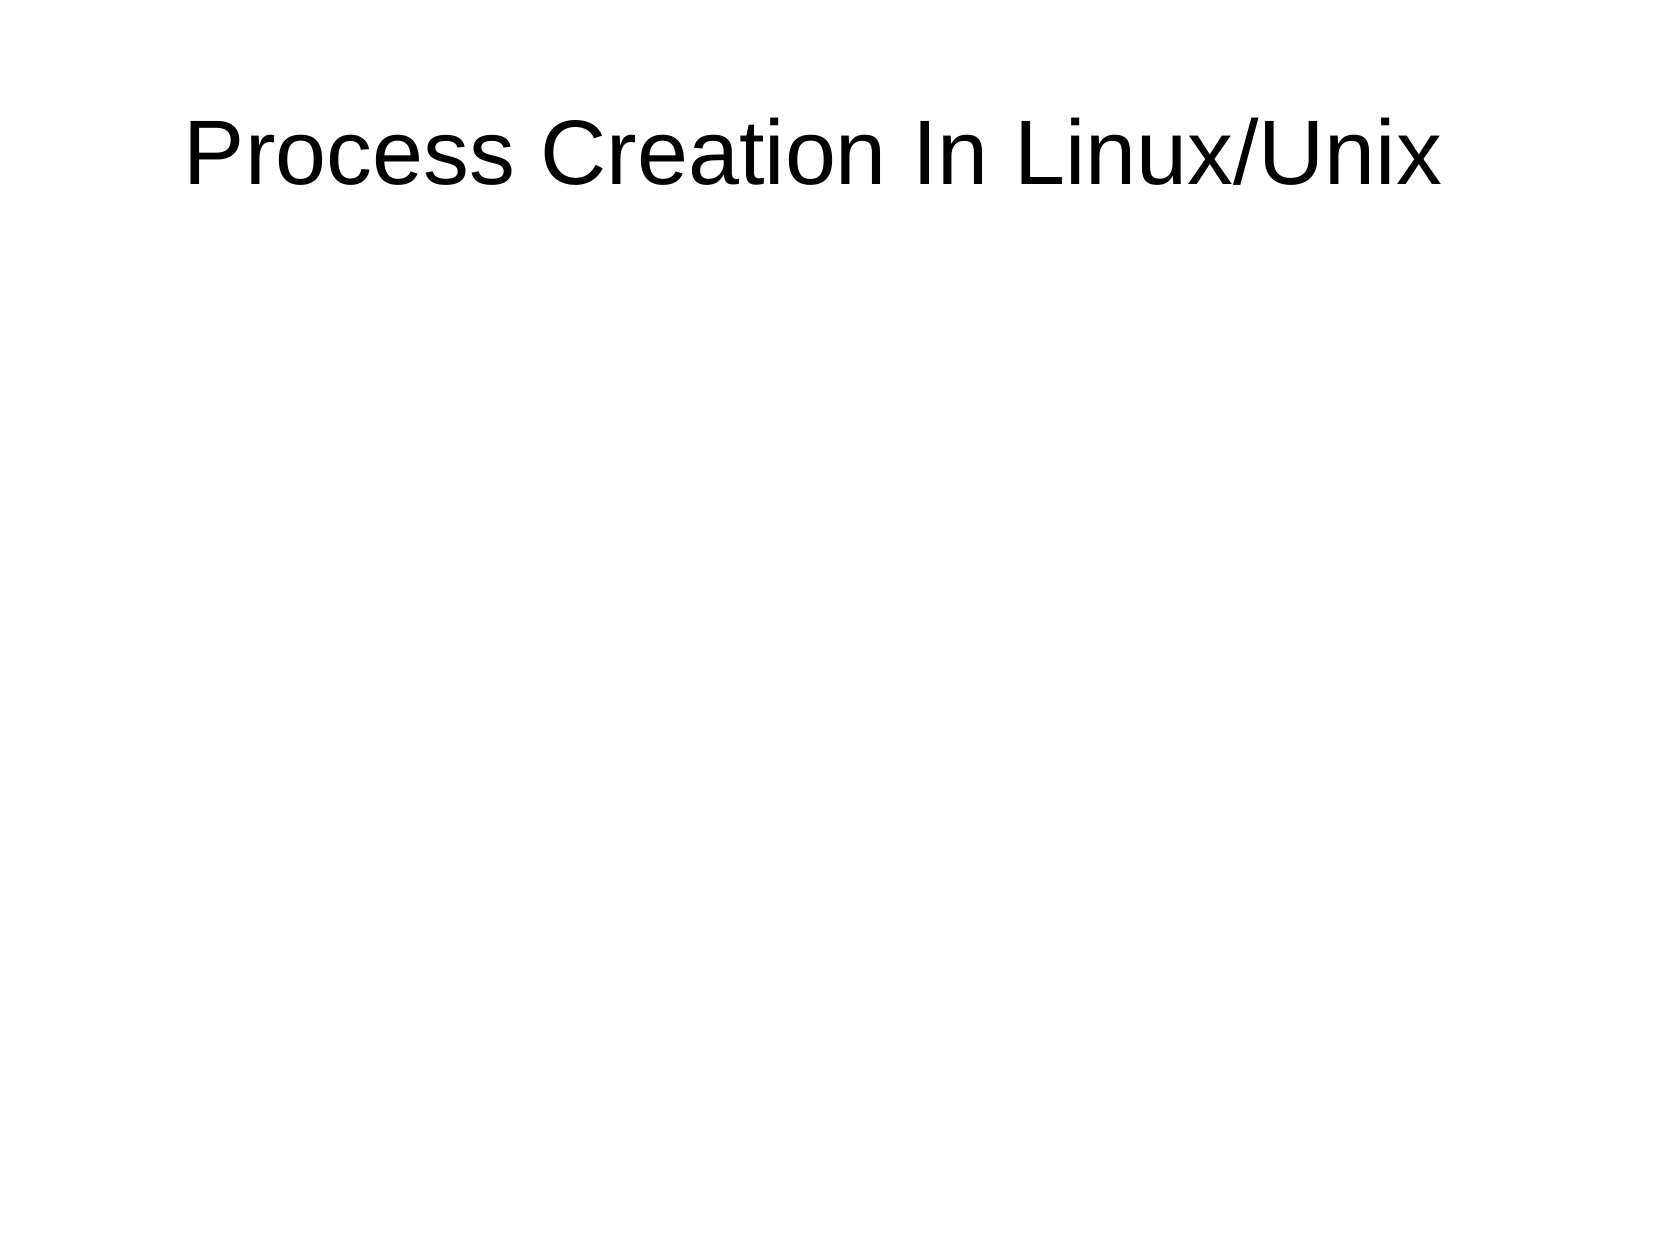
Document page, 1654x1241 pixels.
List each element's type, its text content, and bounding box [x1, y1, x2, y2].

title Process Creation In Linux/Unix [82, 49, 1571, 257]
